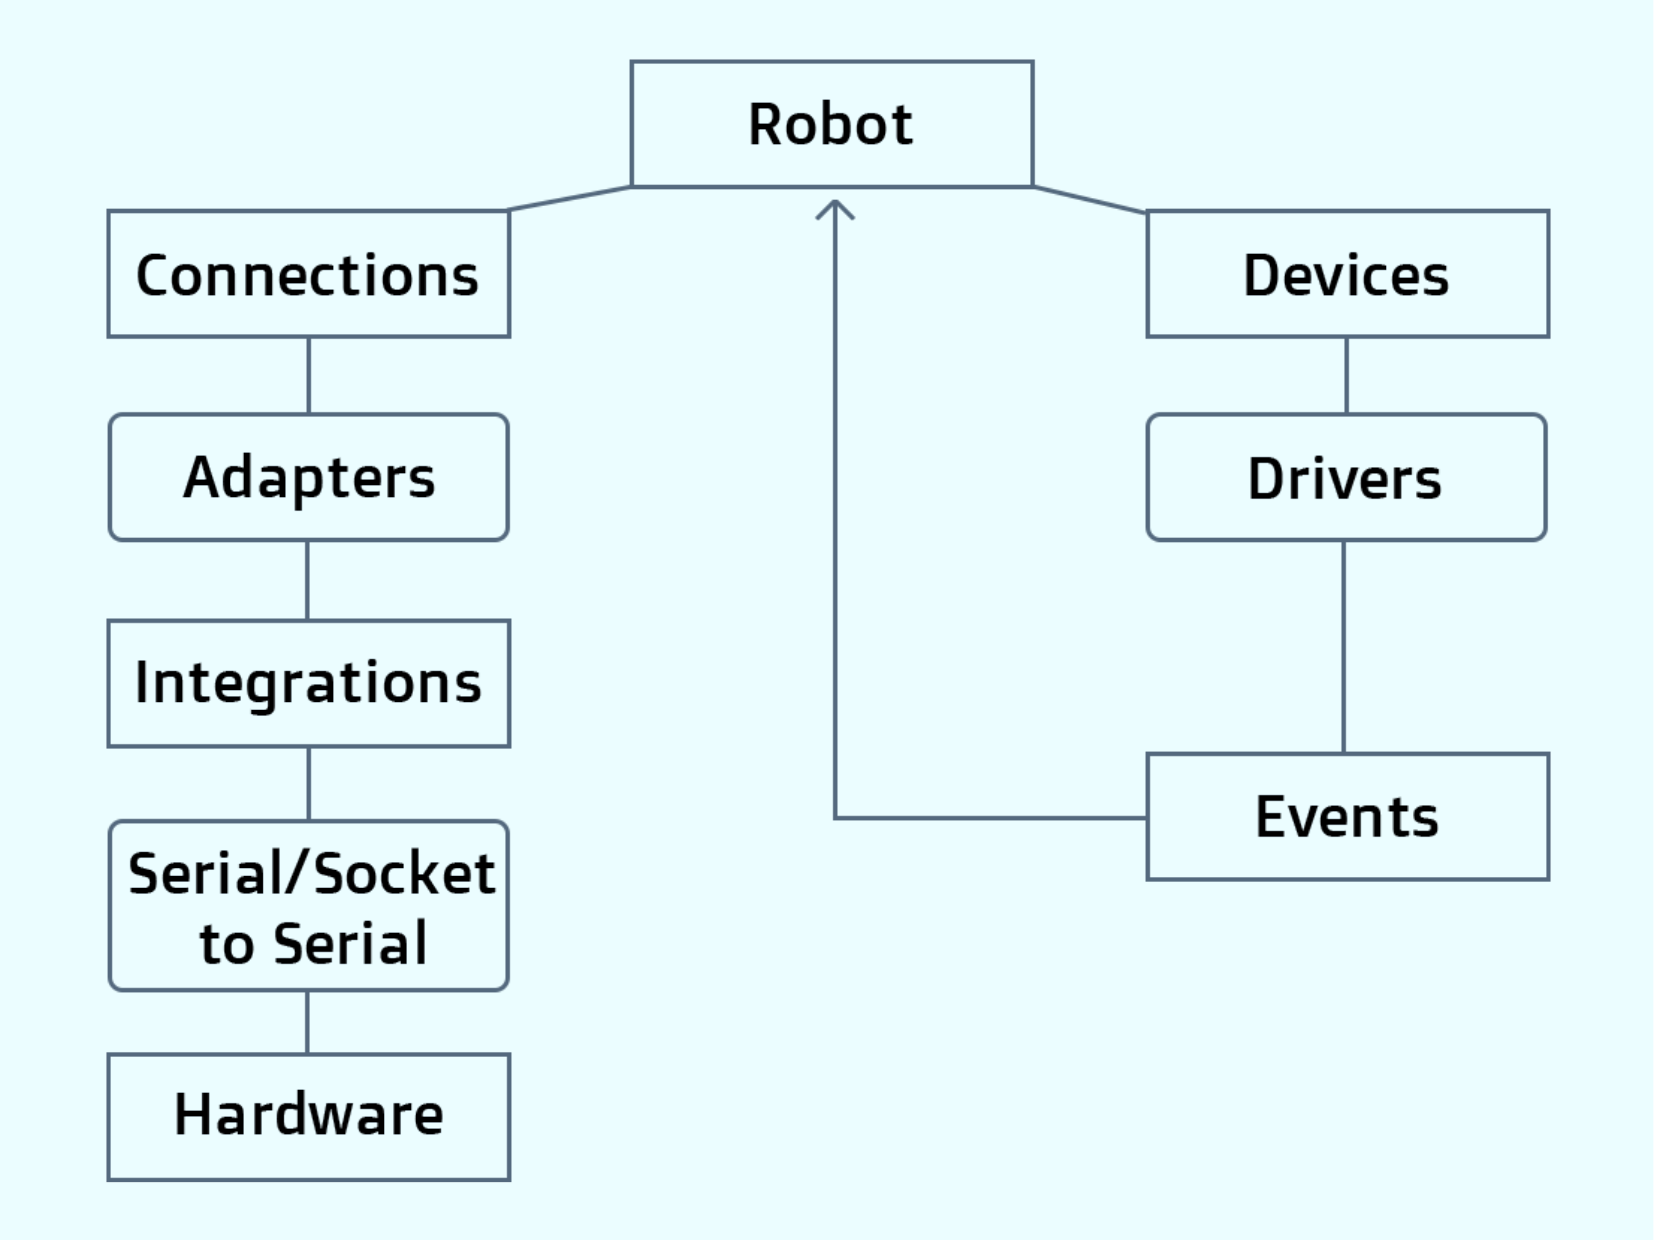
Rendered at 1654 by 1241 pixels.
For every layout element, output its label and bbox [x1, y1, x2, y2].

picture [72, 31, 1587, 1214]
